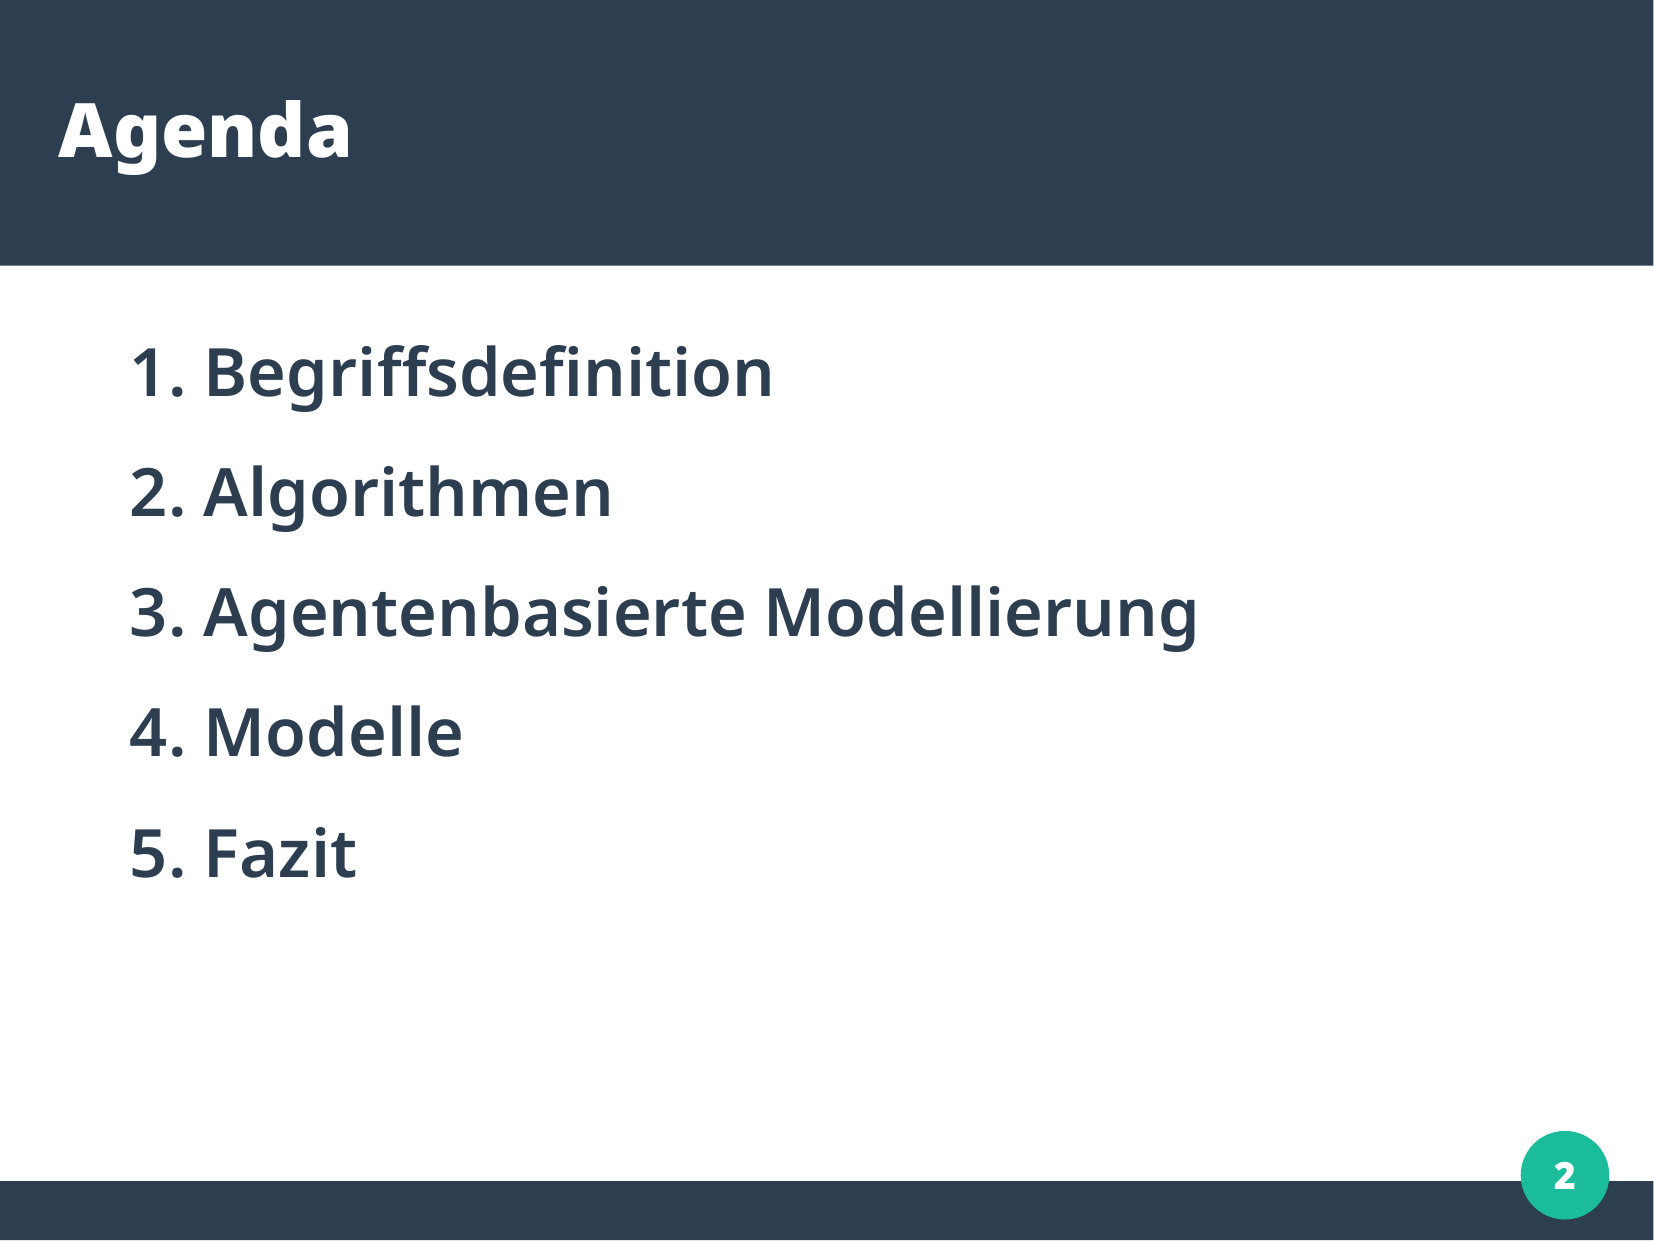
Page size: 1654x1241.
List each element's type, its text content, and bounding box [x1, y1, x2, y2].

list 1. Begriffsdefinition 2. Algorithmen 3. Agentenbasierte Modellierung 4. Modelle 5. Fazit [59, 324, 1595, 1152]
title Agenda [59, 49, 1595, 207]
